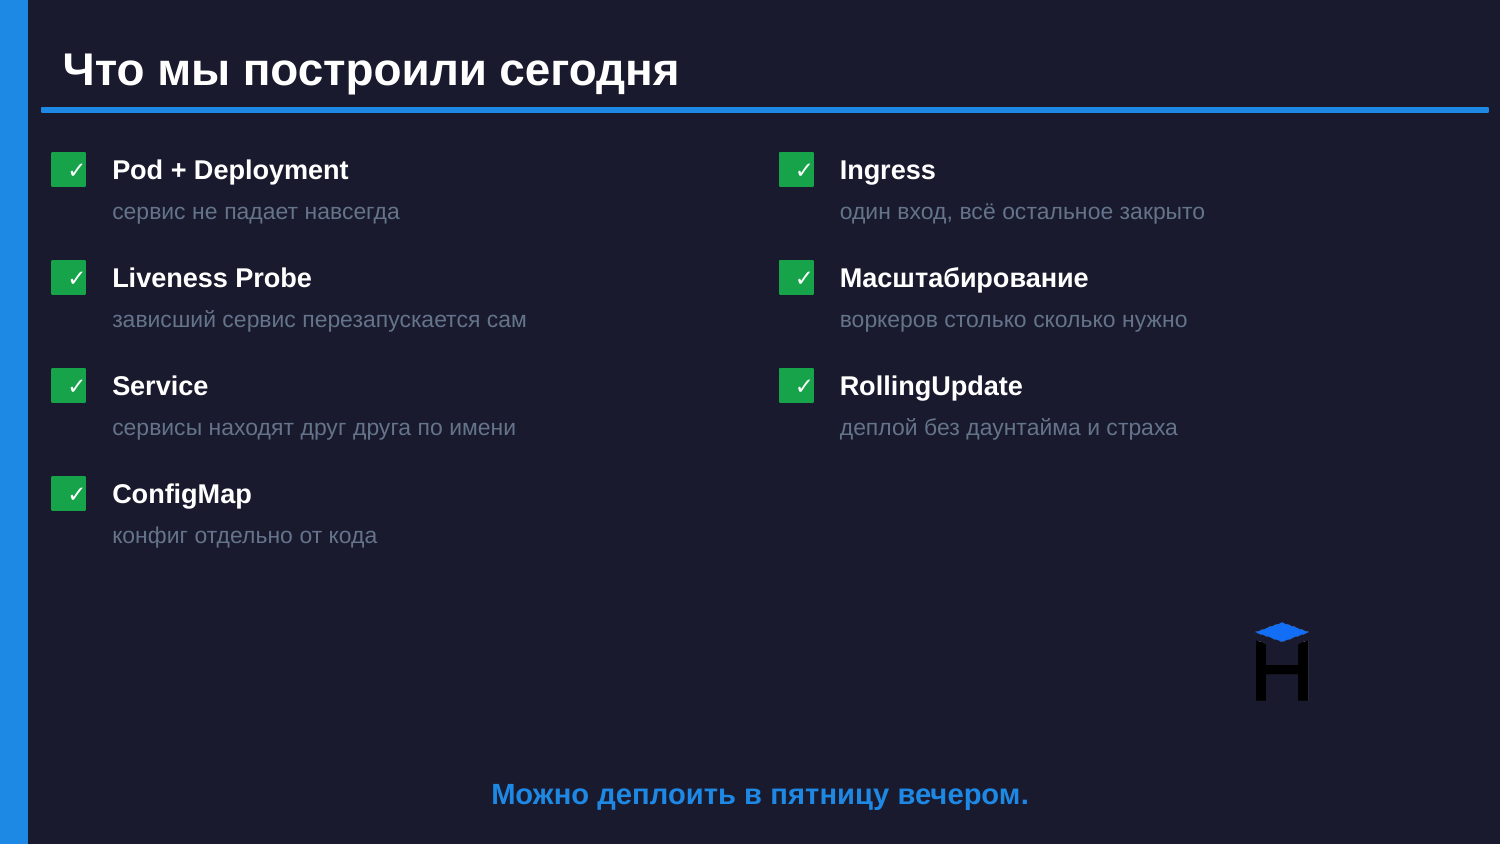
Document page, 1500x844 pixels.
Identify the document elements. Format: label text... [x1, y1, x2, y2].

text_box ✓ [52, 365, 86, 405]
text_box [41, 107, 1488, 113]
text_box сервисы находят друг друга по имени [97, 404, 743, 450]
text_box Что мы построили сегодня [47, 29, 1488, 105]
text_box один вход, всё остальное закрыто [824, 188, 1470, 234]
text_box деплой без даунтайма и страха [824, 404, 1470, 450]
text_box RollingUpdate [824, 351, 1470, 404]
text_box Liveness Probe [97, 243, 743, 296]
text_box [0, 0, 27, 844]
text_box конфиг отдельно от кода [97, 512, 743, 558]
text_box сервис не падает навсегда [97, 188, 743, 234]
text_box зависший сервис перезапускается сам [97, 296, 743, 342]
text_box ConfigMap [97, 458, 743, 512]
text_box ✓ [780, 365, 813, 405]
text_box ✓ [52, 257, 86, 297]
text_box Pod + Deployment [97, 135, 743, 188]
text_box Можно деплоить в пятницу вечером. [47, 761, 1473, 825]
text_box Service [97, 351, 743, 404]
text_box ✓ [780, 257, 813, 297]
picture [1255, 622, 1309, 701]
text_box ✓ [780, 149, 813, 189]
text_box воркеров столько сколько нужно [824, 296, 1470, 342]
text_box Ingress [824, 135, 1470, 188]
text_box Масштабирование [824, 243, 1470, 296]
text_box ✓ [52, 473, 86, 513]
text_box ✓ [52, 149, 86, 189]
